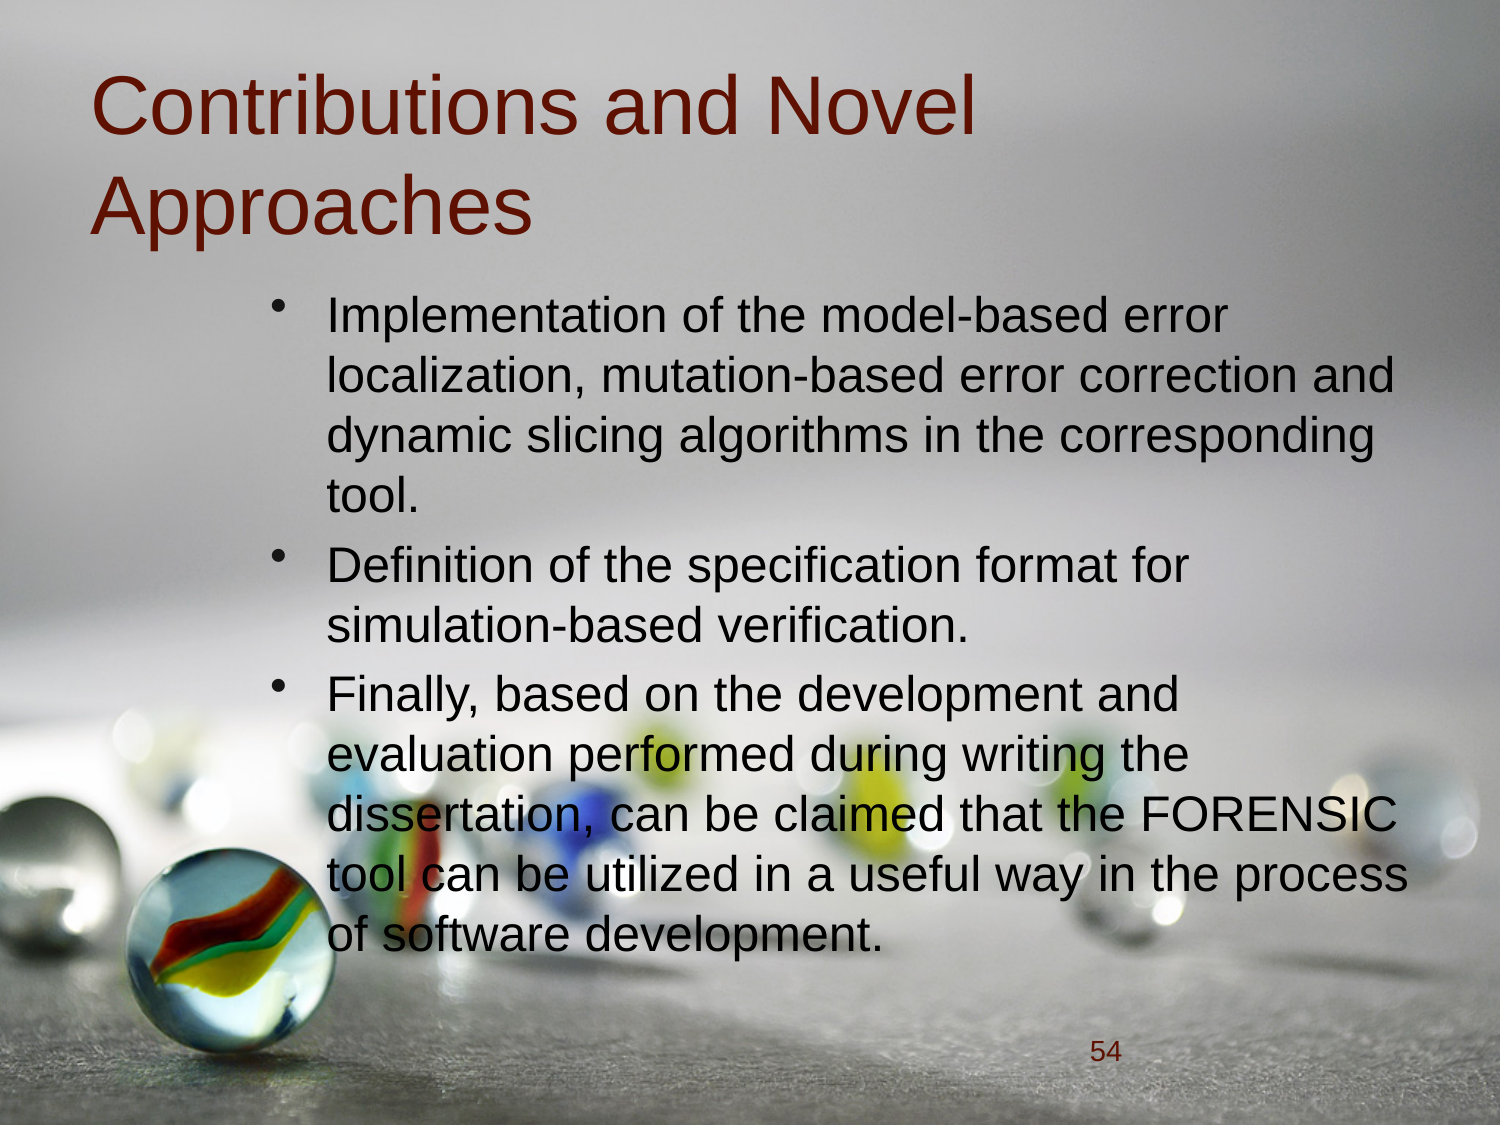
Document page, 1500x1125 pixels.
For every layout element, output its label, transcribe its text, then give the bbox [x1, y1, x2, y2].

title Contributions and Novel Approaches [75, 57, 1425, 245]
picture [0, 0, 1500, 1125]
list Implementation of the model-based error localization, mutation-based error correction and dynamic slicing algorithms in the corresponding tool. Definition of the specification format for simulation-based verification. Finally, based on the development and evaluation performed during writing the dissertation, can be claimed that the FORENSIC tool can be utilized in a useful way in the process of software development. [255, 274, 1425, 1066]
